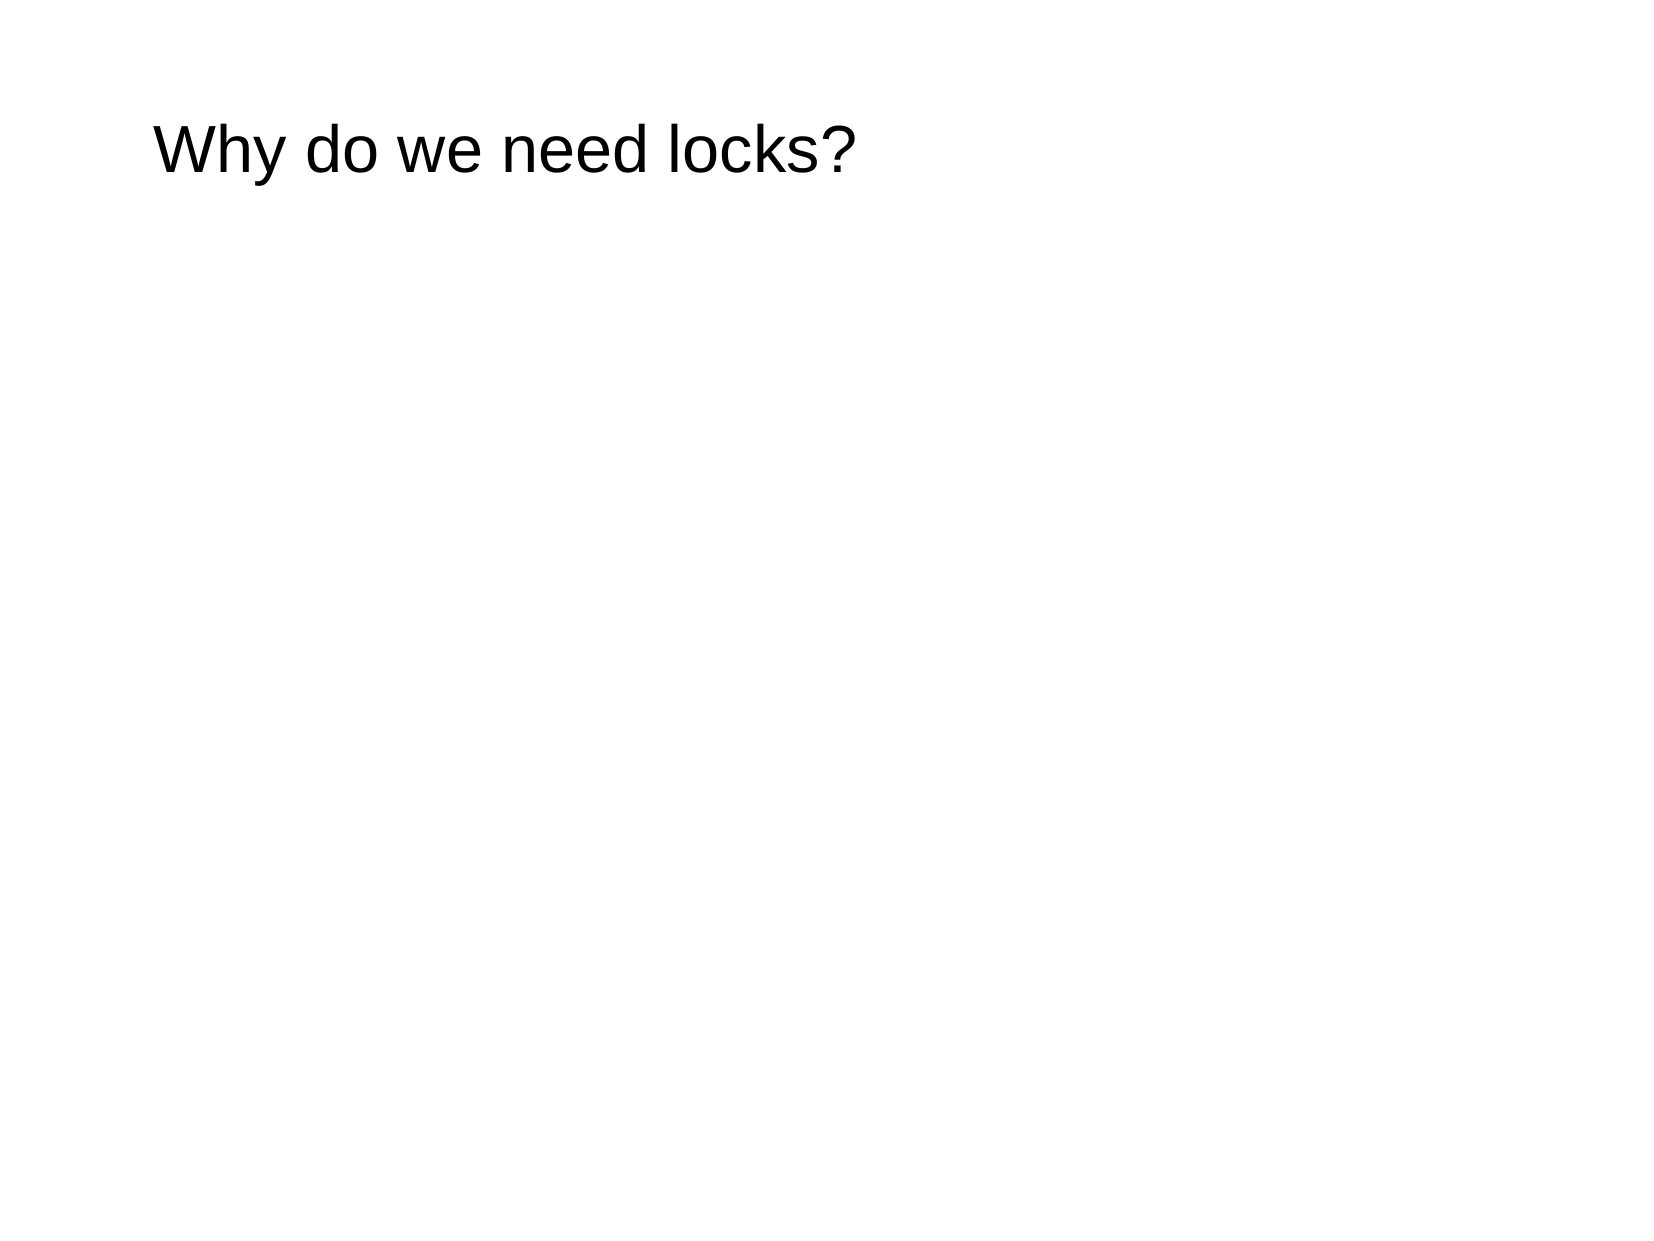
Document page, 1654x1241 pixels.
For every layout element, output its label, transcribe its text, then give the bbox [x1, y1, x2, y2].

list Why do we need locks? [82, 112, 1571, 1010]
